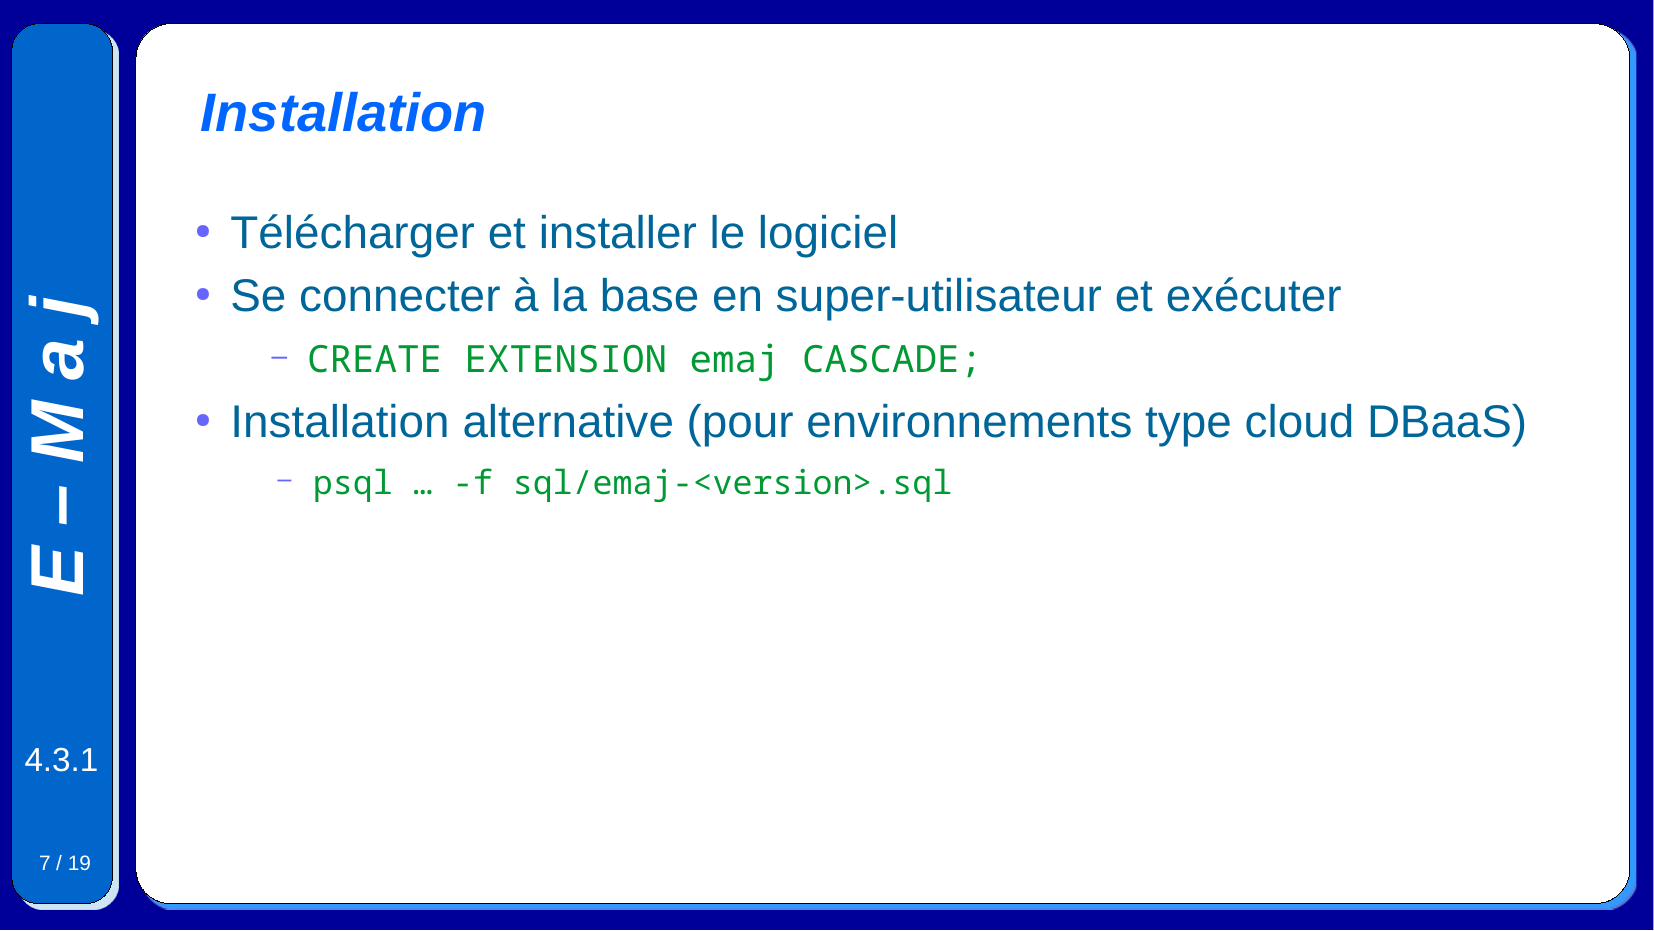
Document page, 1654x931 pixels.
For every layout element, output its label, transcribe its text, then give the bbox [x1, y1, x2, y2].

list Télécharger et installer le logiciel Se connecter à la base en super-utilisateur et exécuter CREATE EXTENSION emaj CASCADE; Installation alternative (pour environnements type cloud DBaaS) psql … -f sql/emaj-<version>.sql [177, 206, 1587, 880]
title Installation [200, 34, 1575, 191]
